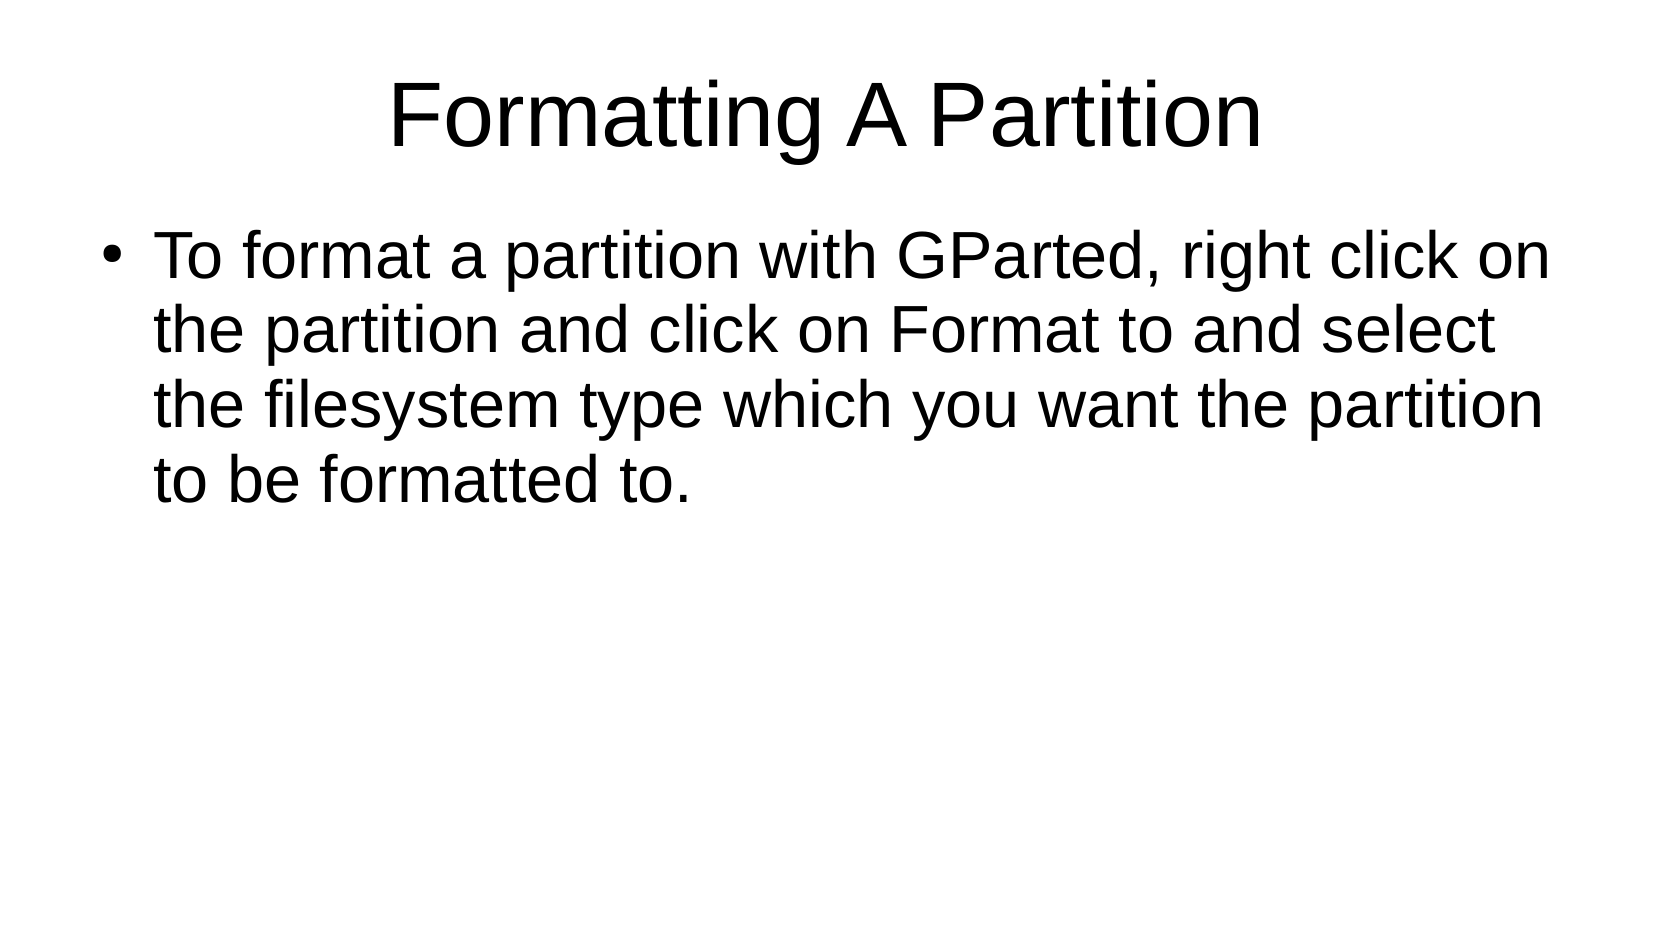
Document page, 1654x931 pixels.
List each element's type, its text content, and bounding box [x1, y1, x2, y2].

list To format a partition with GParted, right click on the partition and click on Format to and select the filesystem type which you want the partition to be formatted to. [82, 217, 1571, 758]
title Formatting A Partition [82, 37, 1571, 193]
